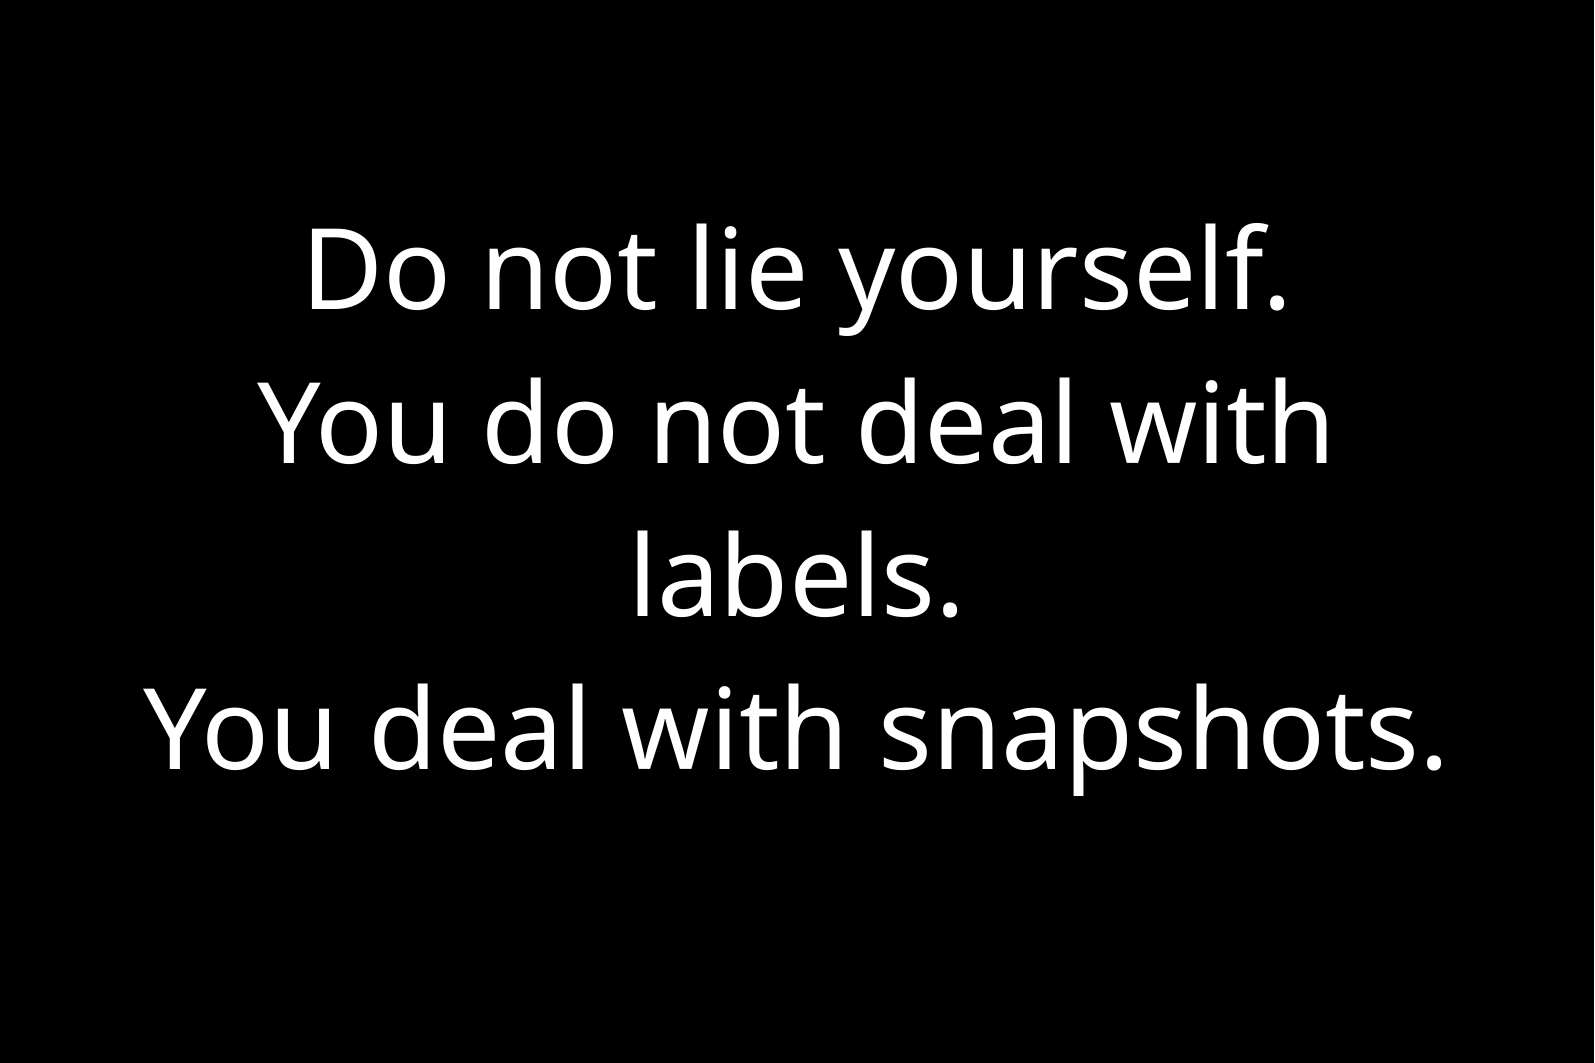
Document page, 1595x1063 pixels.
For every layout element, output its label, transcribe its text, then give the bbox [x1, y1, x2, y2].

subtitle Do not lie yourself. You do not deal with labels. You deal with snapshots. [79, 42, 1515, 951]
